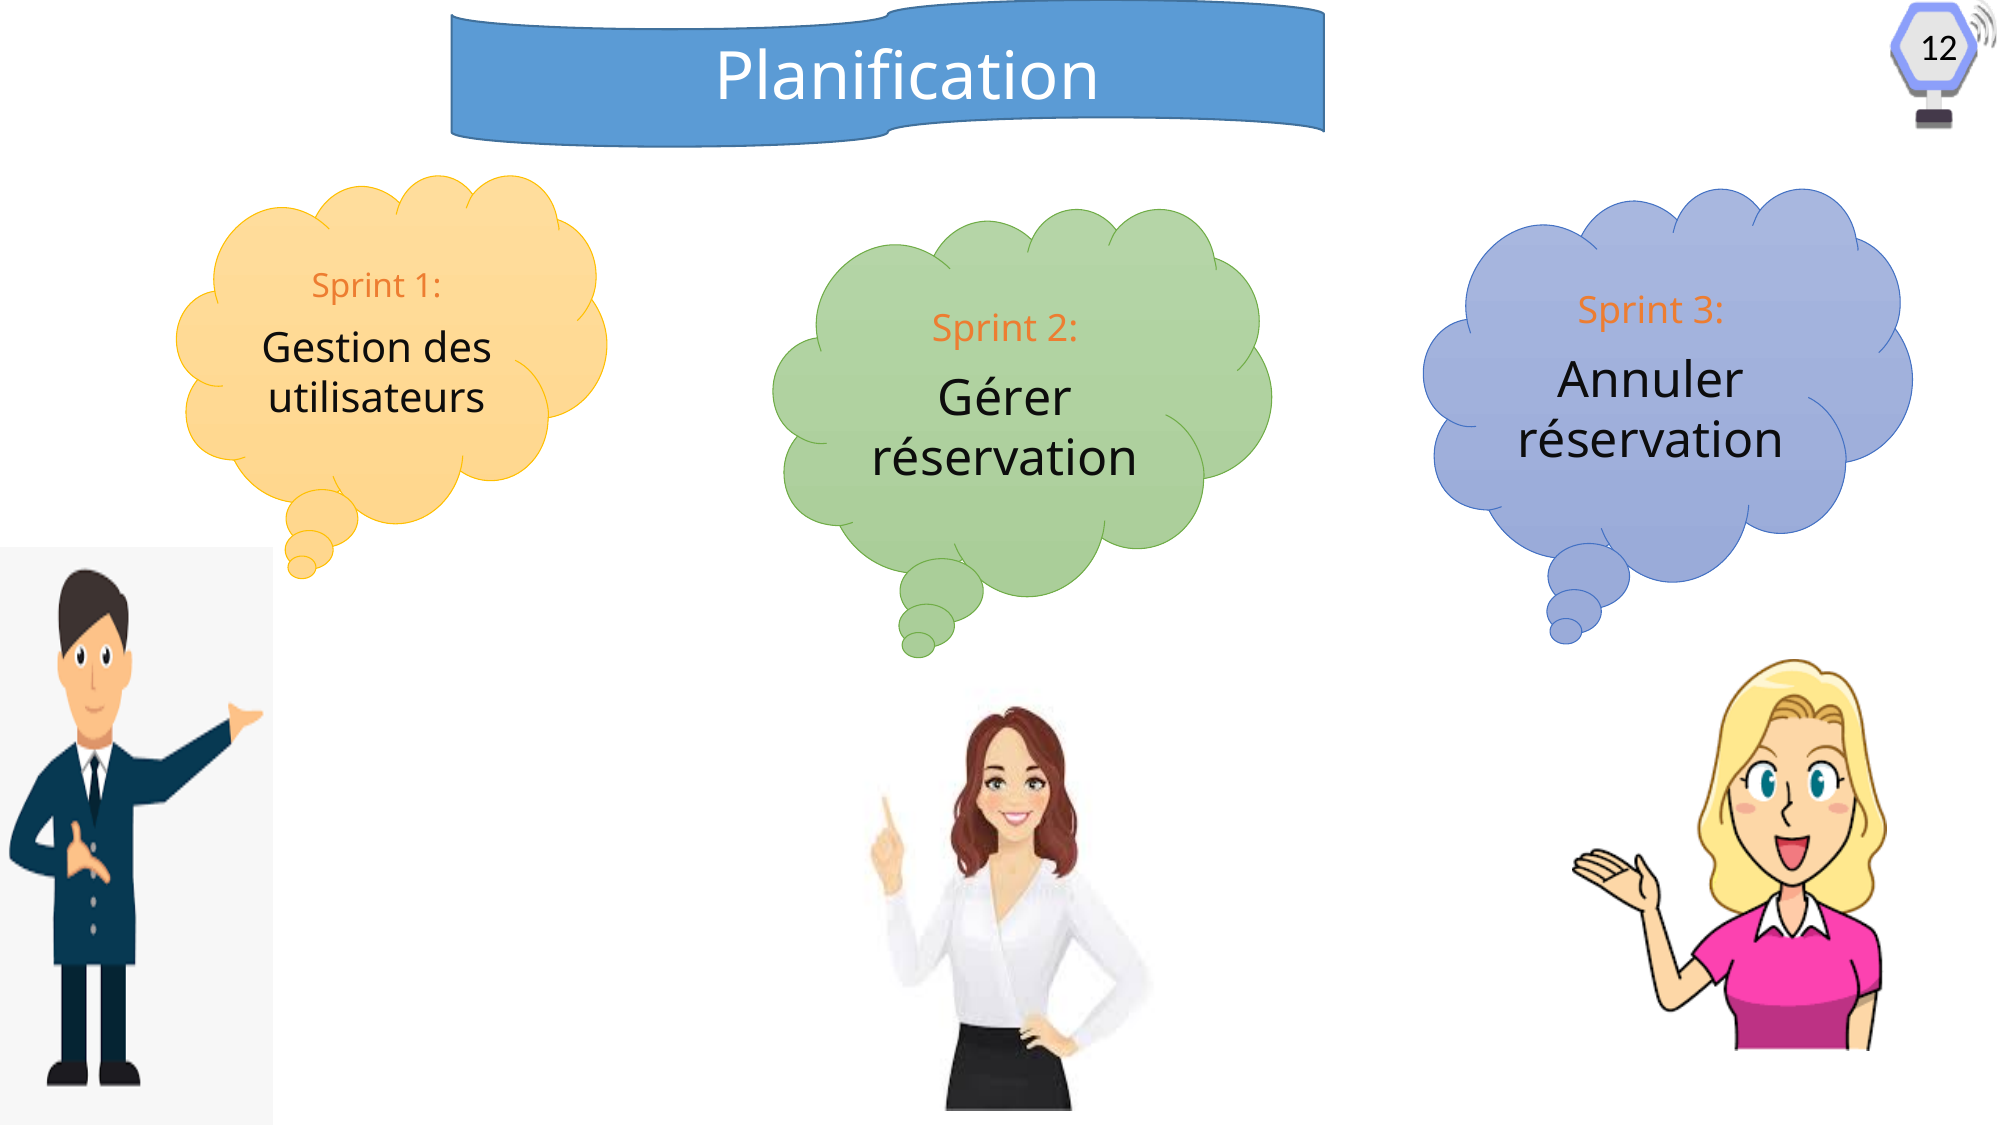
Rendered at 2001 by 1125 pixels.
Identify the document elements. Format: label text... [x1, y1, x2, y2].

text_box Sprint 1: Gestion des utilisateurs [176, 175, 607, 579]
picture [1886, 0, 2000, 124]
text_box [451, 14, 947, 147]
text_box Sprint 3: Annuler réservation [1423, 189, 1913, 644]
picture [0, 547, 273, 1125]
text_box 12 [1904, 15, 1982, 77]
text_box Sprint 2: Gérer réservation [772, 209, 1272, 658]
picture [840, 659, 1176, 1111]
text_box Planification: [215, 46, 568, 262]
text_box [823, 0, 1324, 133]
text_box Planification [699, 25, 1201, 122]
picture [1572, 659, 1887, 1051]
